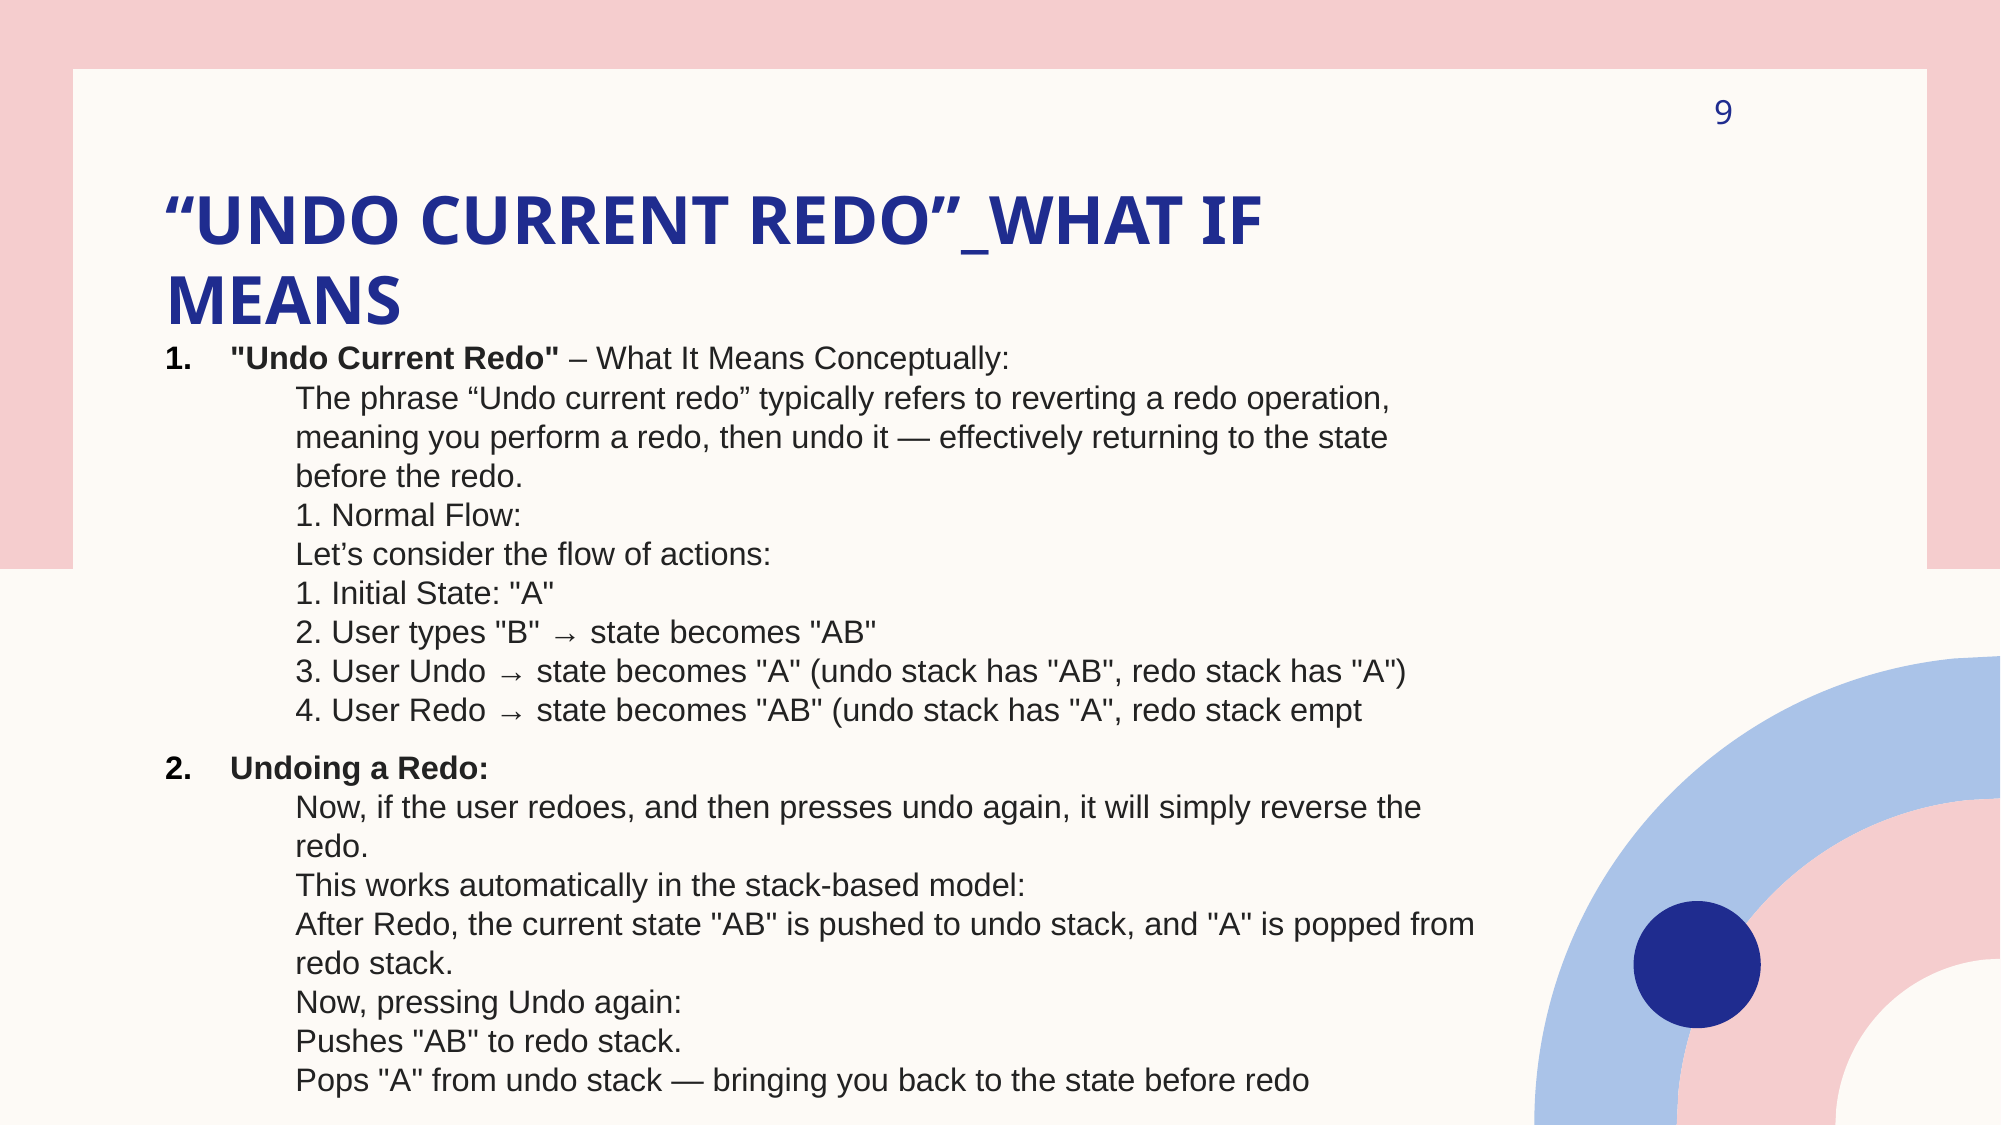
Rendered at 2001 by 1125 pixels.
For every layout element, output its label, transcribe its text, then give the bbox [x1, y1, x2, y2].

list "Undo Current Redo" – What It Means Conceptually: The phrase “Undo current redo” typically refers to reverting a redo operation, meaning you perform a redo, then undo it — effectively returning to the state before the redo. 1. Normal Flow: Let’s consider the flow of actions: 1. Initial State: "A" 2. User types "B" → state becomes "AB" 3. User Undo → state becomes "A" (undo stack has "AB", redo stack has "A") 4. User Redo → state becomes "AB" (undo stack has "A", redo stack empt Undoing a Redo: Now, if the user redoes, and then presses undo again, it will simply reverse the redo. This works automatically in the stack-based model: After Redo, the current state "AB" is pushed to undo stack, and "A" is popped from redo stack. Now, pressing Undo again: Pushes "AB" to redo stack. Pops "A" from undo stack — bringing you back to the state before redo [150, 337, 1505, 1102]
title “UNDO CURRENT REDO”_WHAT IF MEANS [150, 158, 1402, 337]
slide_number 9 [1699, 75, 1875, 153]
